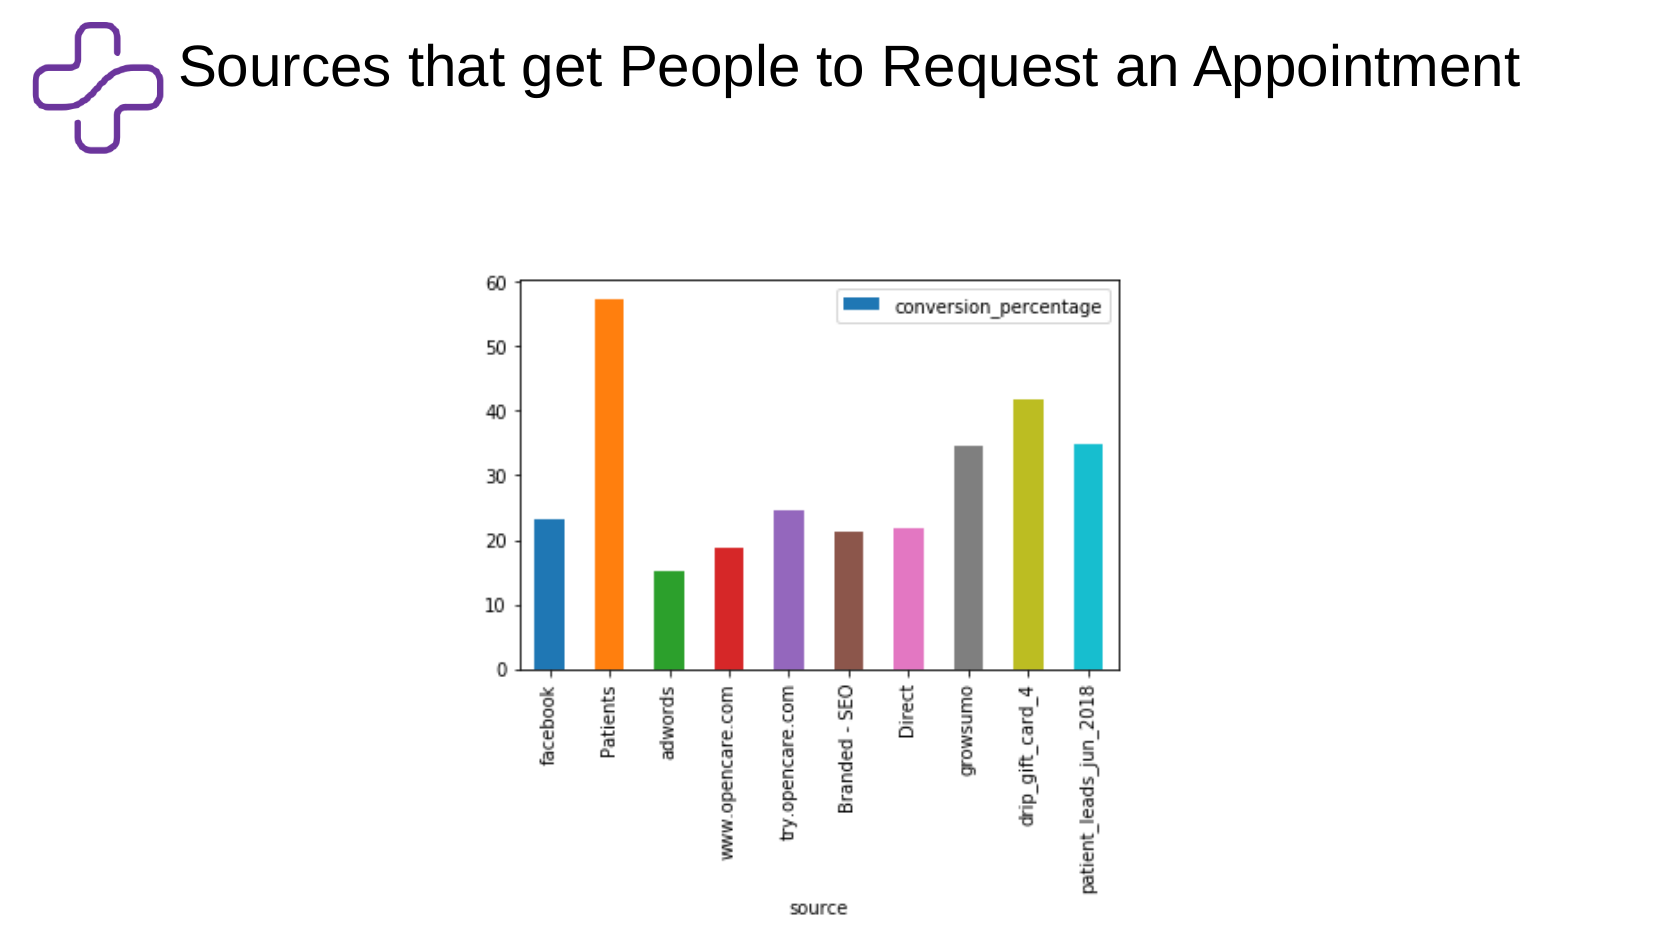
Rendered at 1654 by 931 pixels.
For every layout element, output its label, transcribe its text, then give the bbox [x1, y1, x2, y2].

title Sources that get People to Request an Appointment [106, 13, 1595, 119]
picture [472, 262, 1137, 931]
picture [0, 1, 189, 201]
